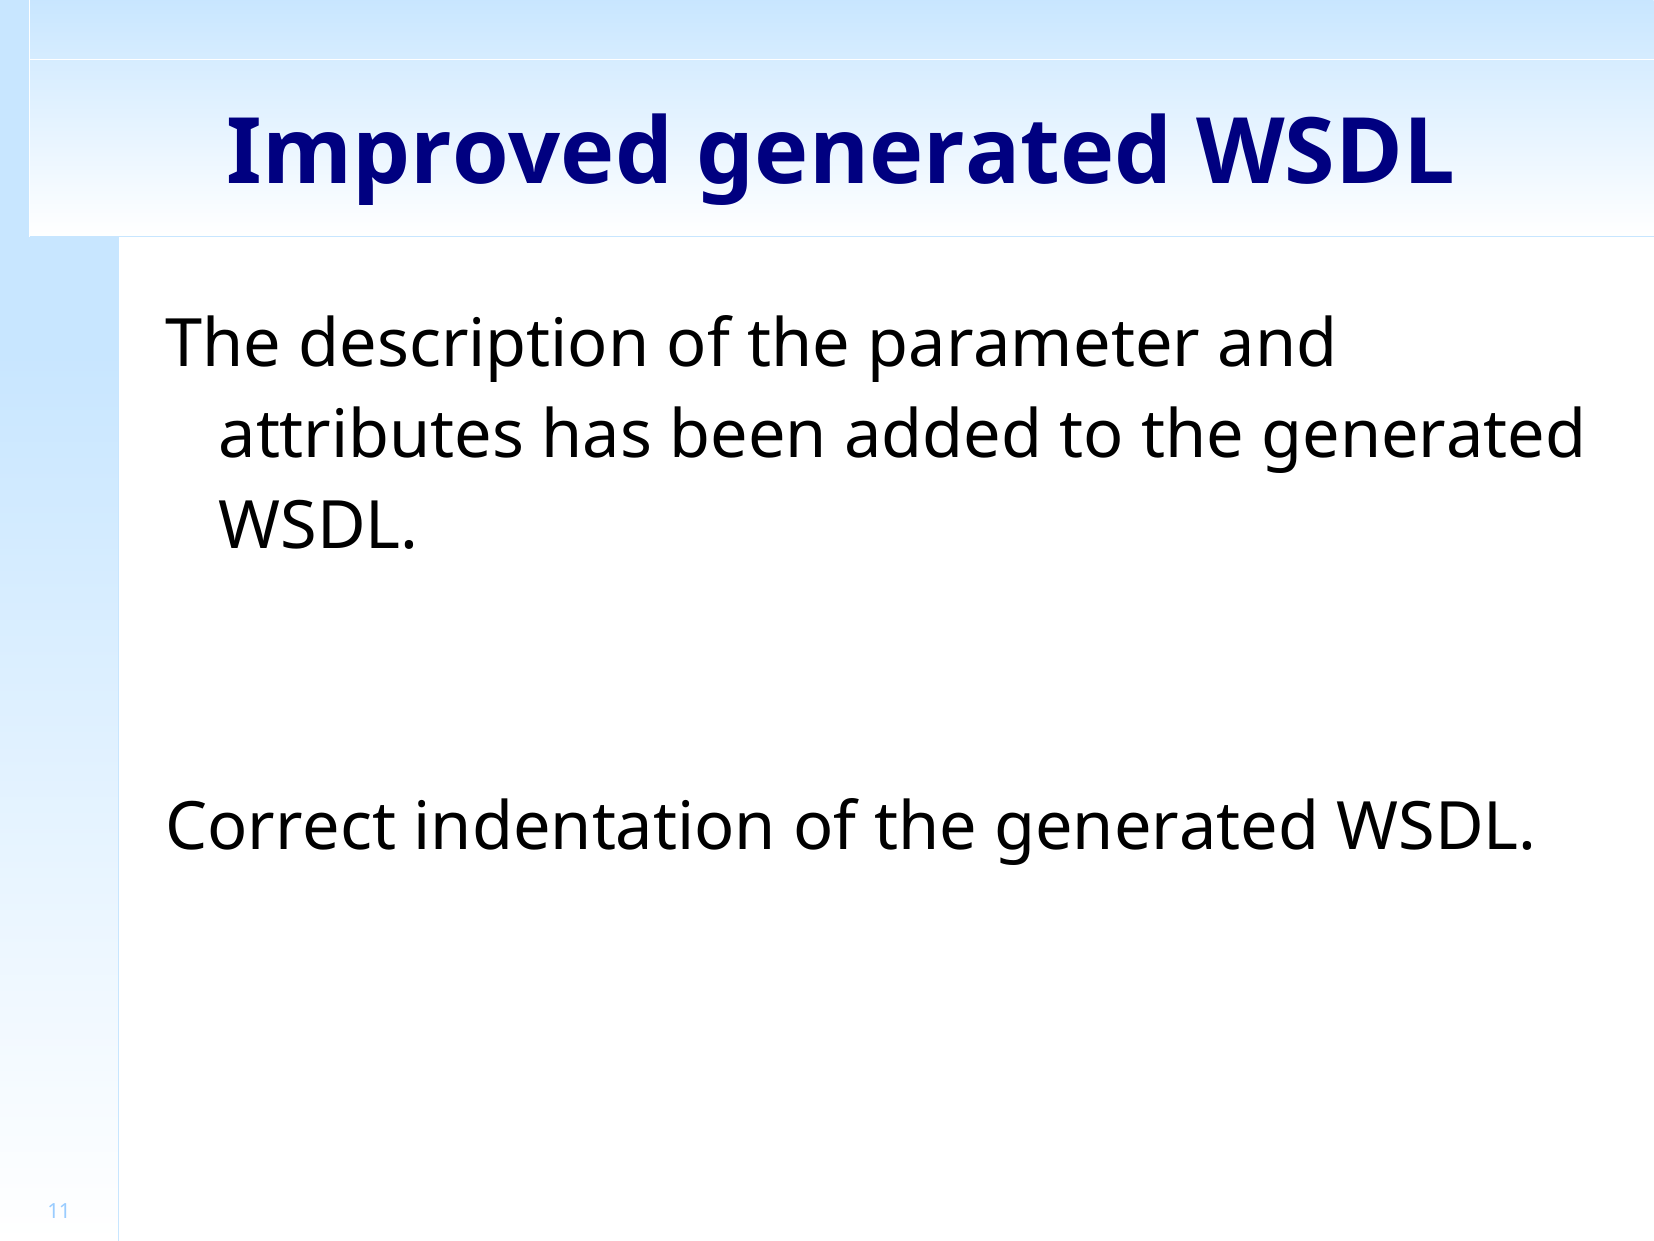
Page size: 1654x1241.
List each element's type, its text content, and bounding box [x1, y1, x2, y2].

list The description of the parameter and attributes has been added to the generated WSDL. Correct indentation of the generated WSDL. [147, 295, 1625, 1182]
title Improved generated WSDL [29, 59, 1654, 237]
